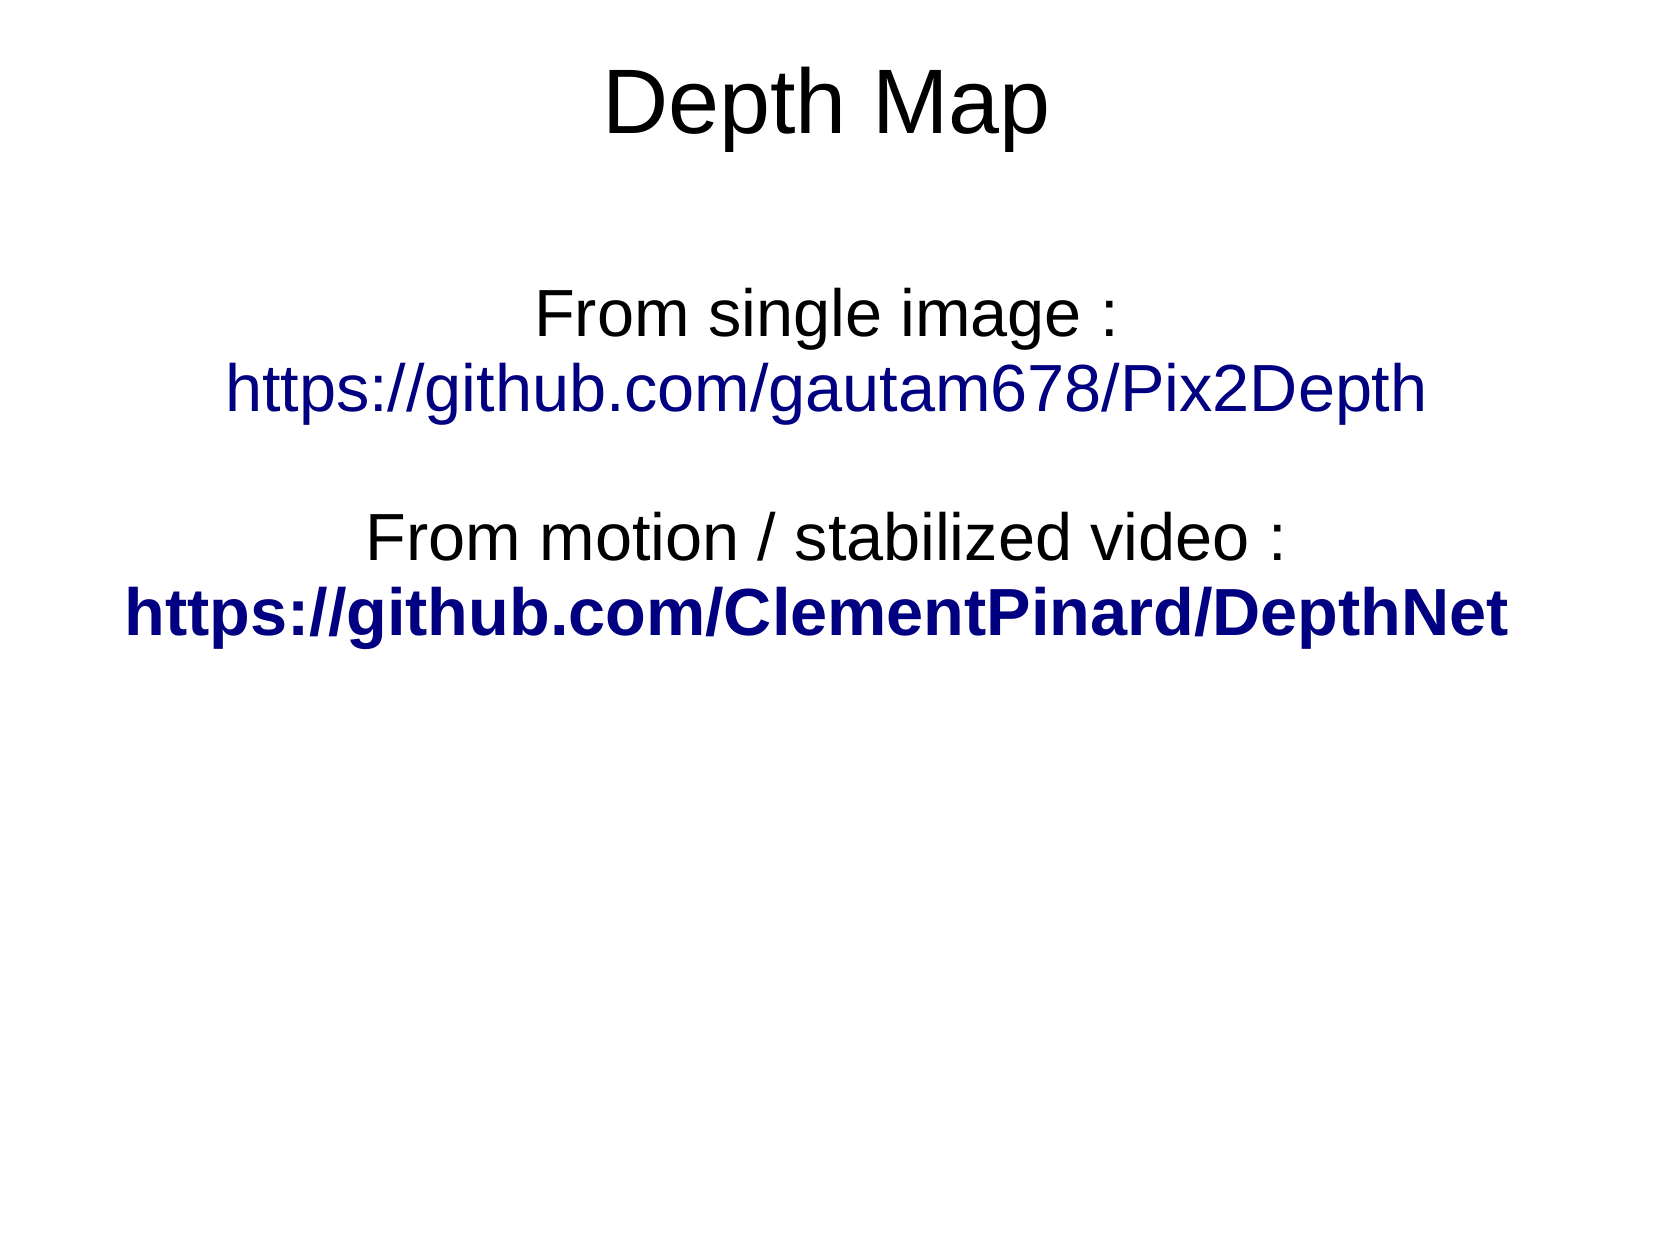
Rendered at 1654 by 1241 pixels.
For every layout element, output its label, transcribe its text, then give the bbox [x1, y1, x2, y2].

subtitle From single image : https://github.com/gautam678/Pix2Depth From motion / stabilized video : https://github.com/ClementPinard/DepthNet [82, 0, 1571, 1241]
